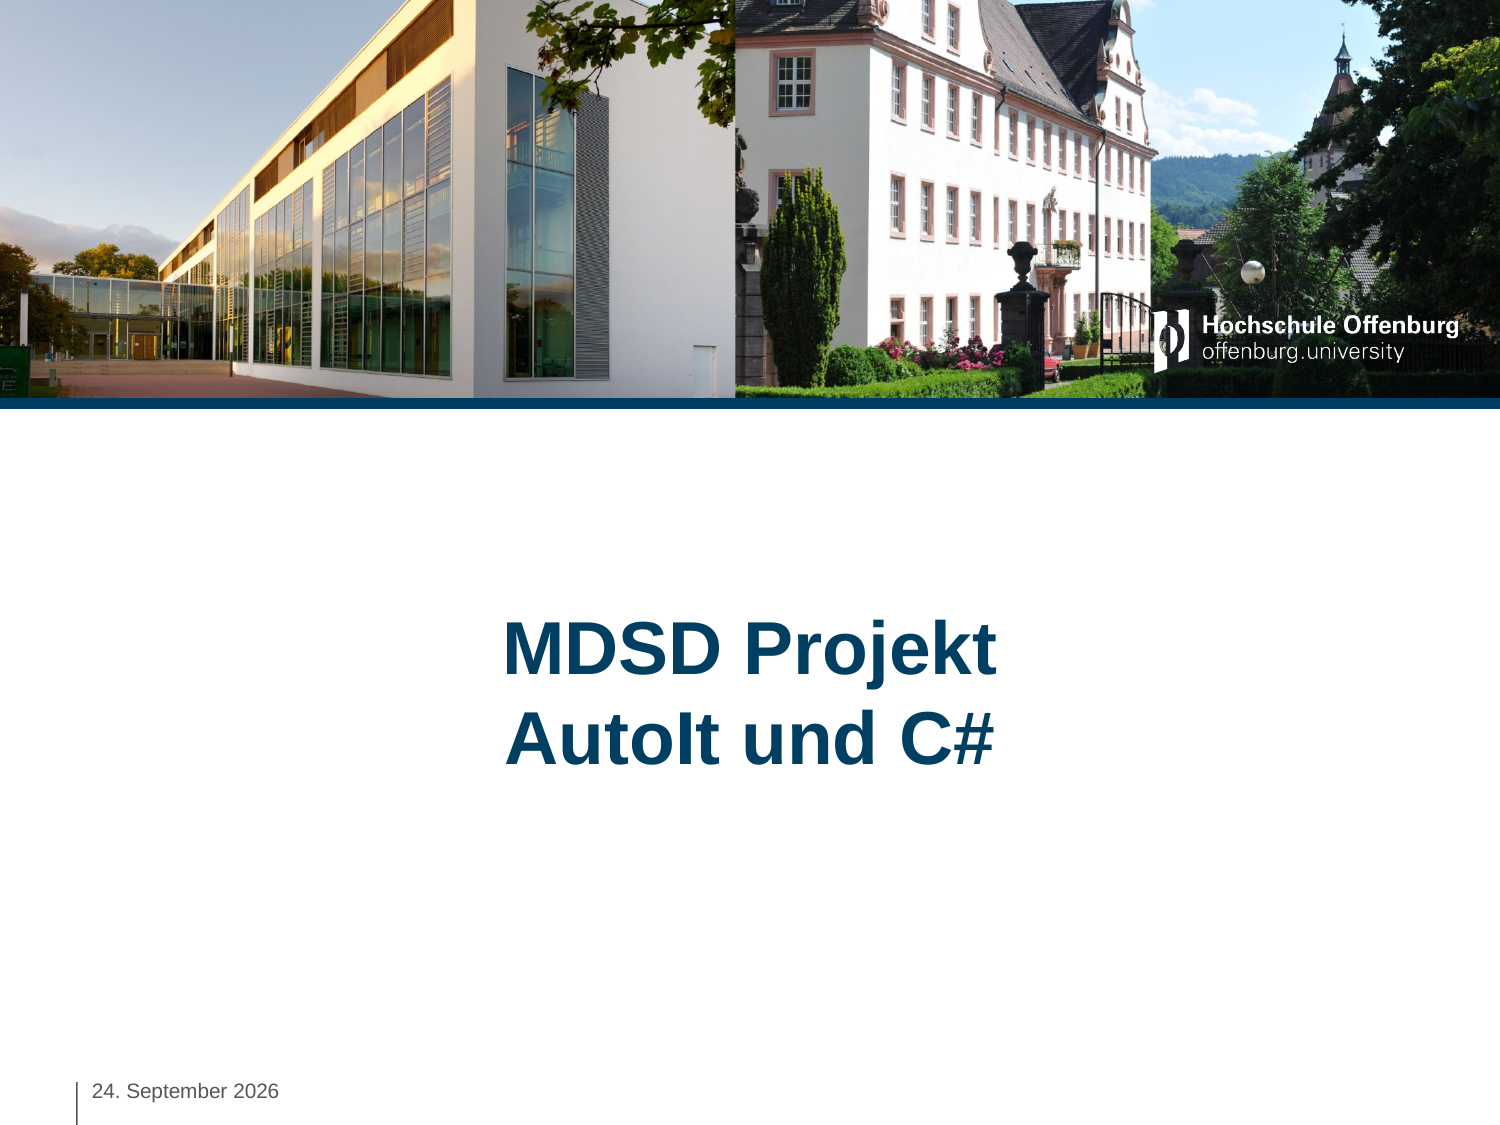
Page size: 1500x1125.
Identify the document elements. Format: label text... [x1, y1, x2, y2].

title MDSD Projekt AutoIt und C# [76, 586, 1424, 787]
text_box 20. Januar 2019 [76, 1070, 349, 1125]
